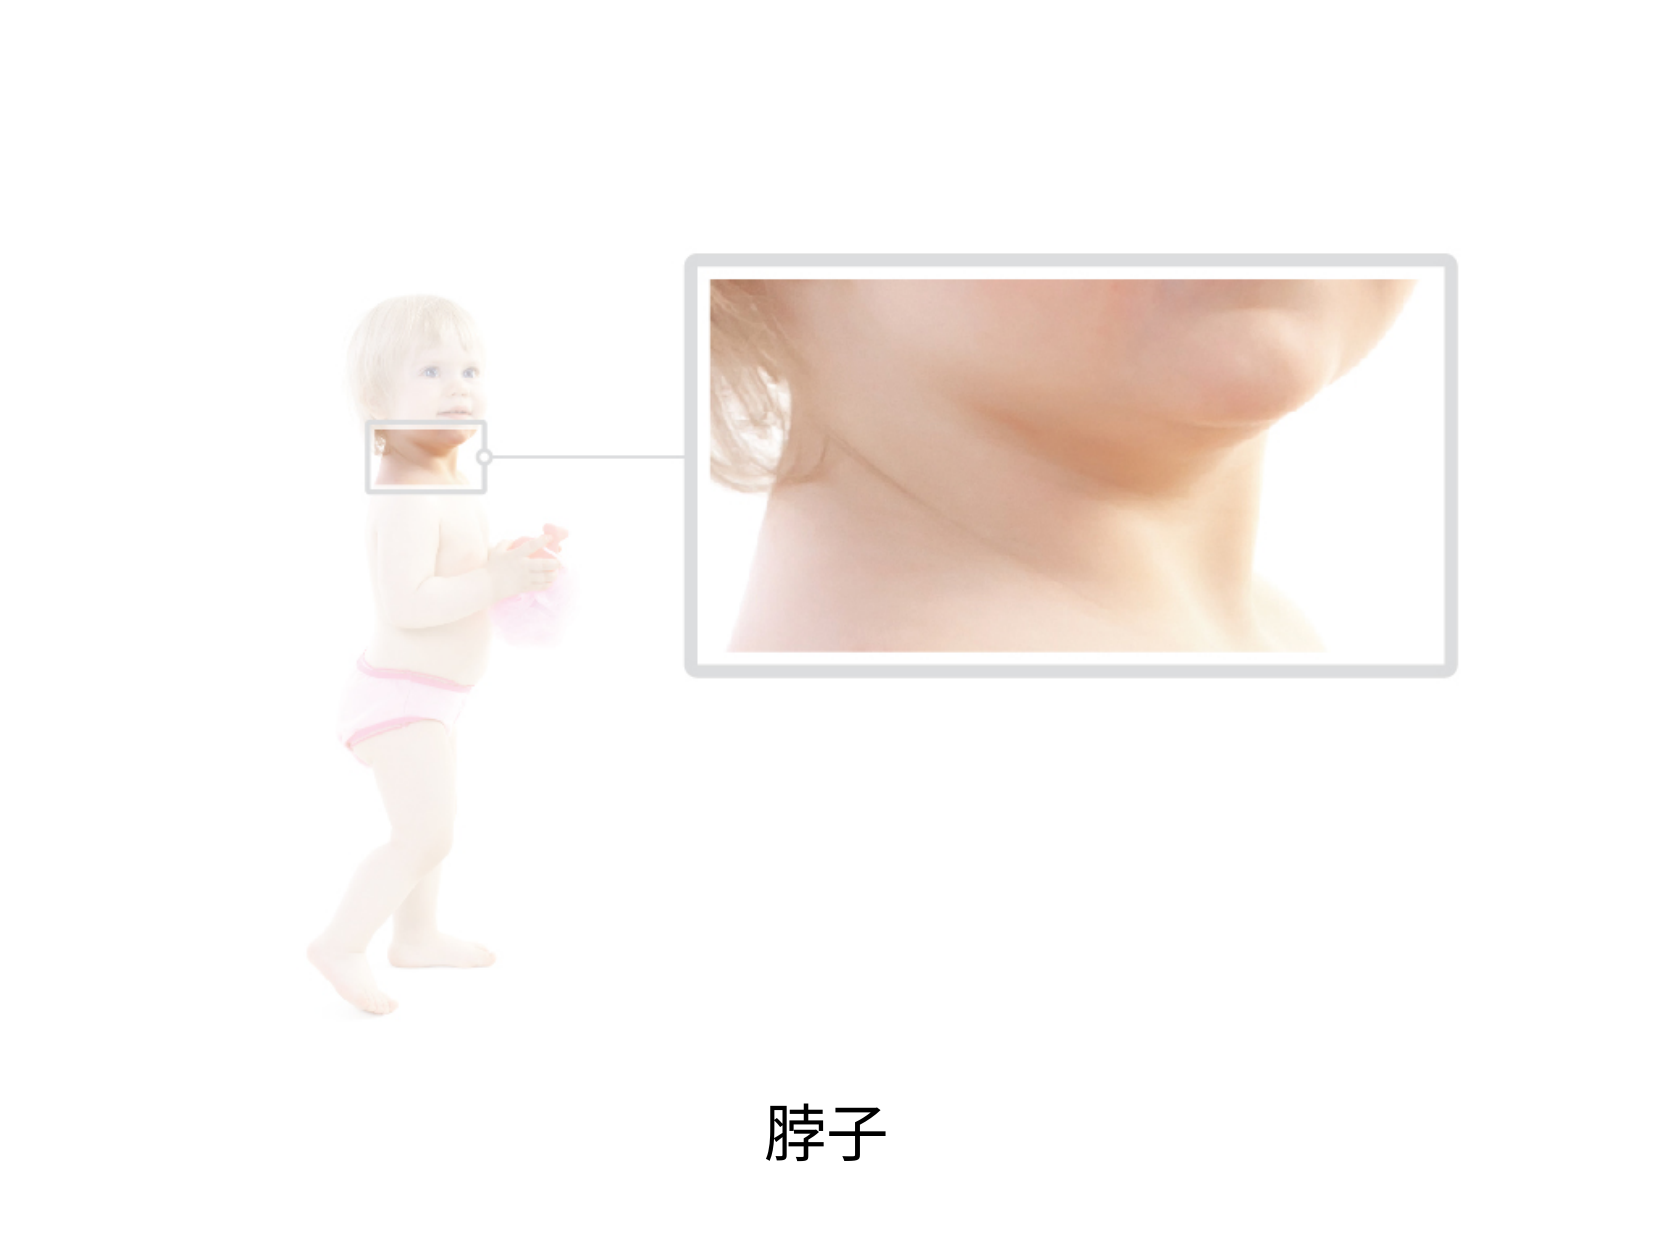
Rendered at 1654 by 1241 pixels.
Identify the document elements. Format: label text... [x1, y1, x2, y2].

title 脖子 [82, 1025, 1571, 1233]
picture [0, 0, 1654, 1241]
